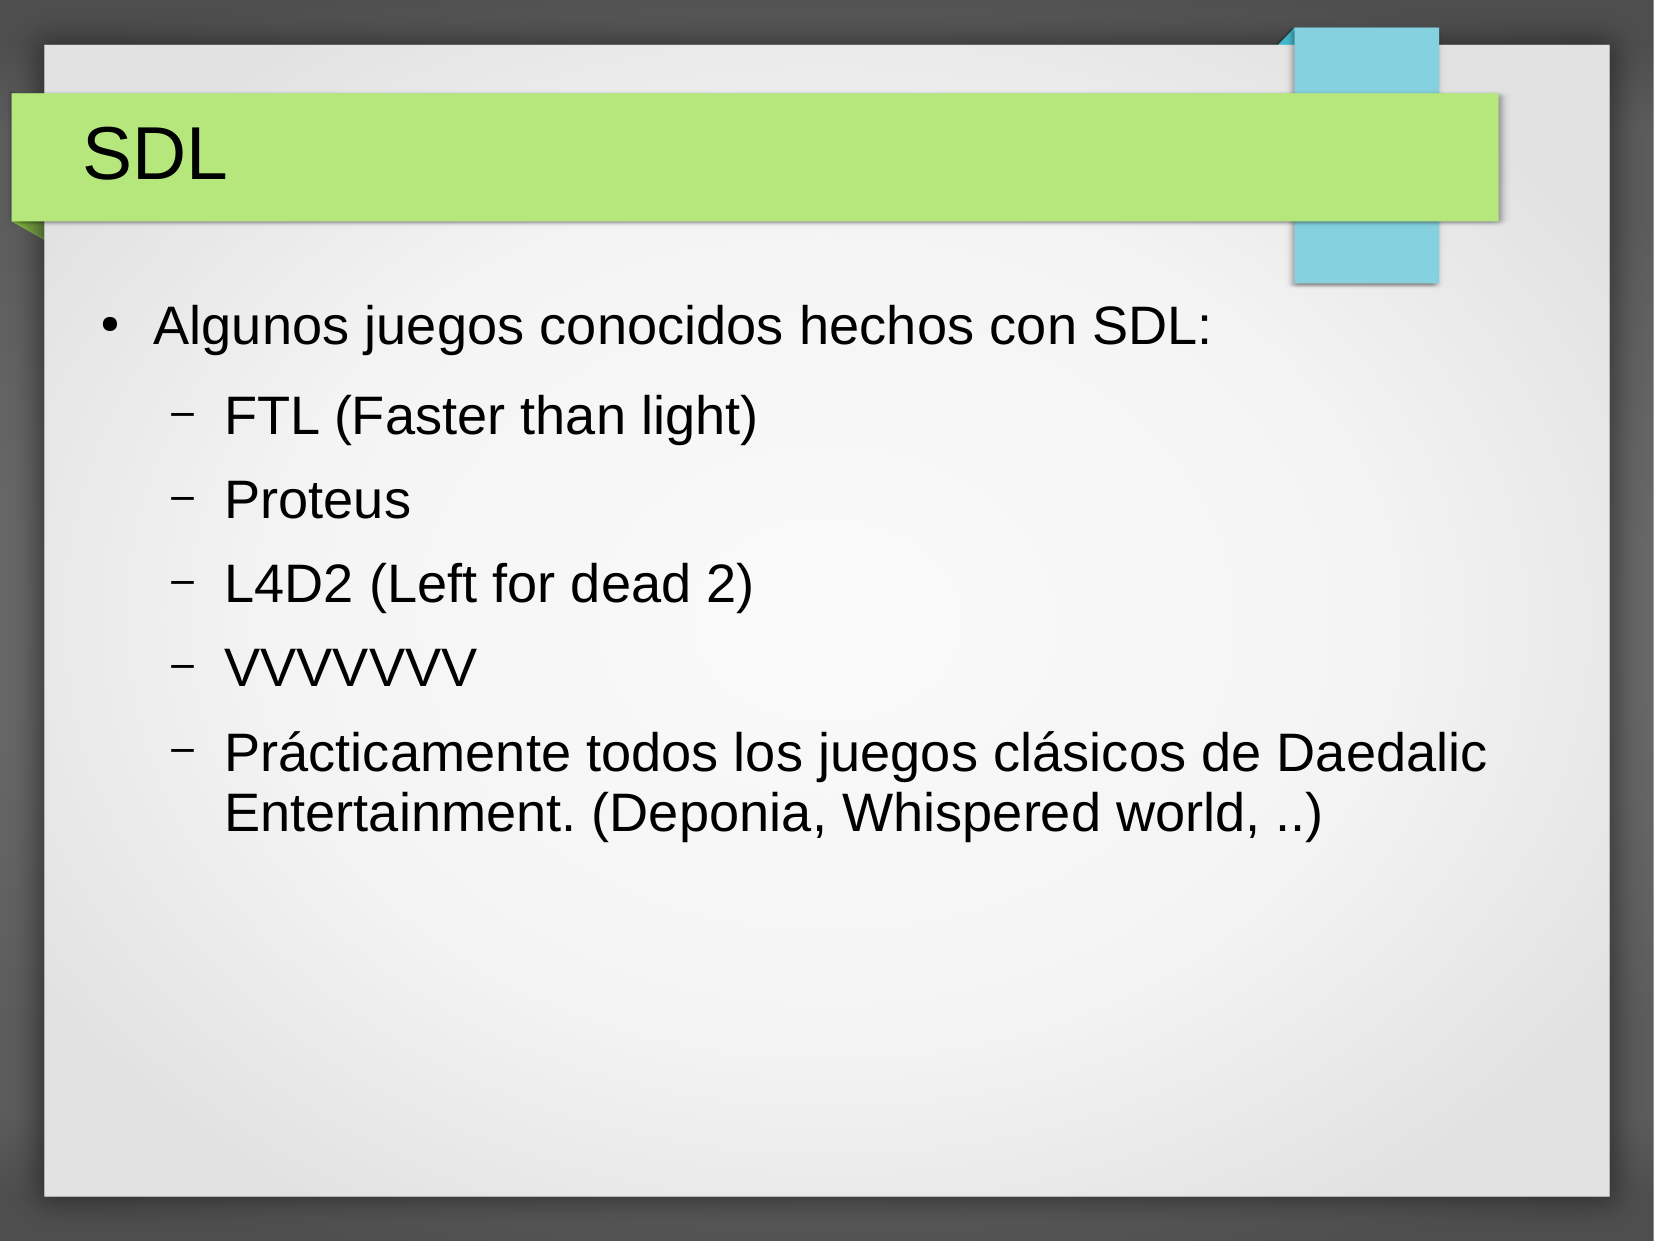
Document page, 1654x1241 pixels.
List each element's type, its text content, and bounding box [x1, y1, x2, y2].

picture [0, 0, 1654, 1241]
list Algunos juegos conocidos hechos con SDL: FTL (Faster than light) Proteus L4D2 (Left for dead 2) VVVVVVV Prácticamente todos los juegos clásicos de Daedalic Entertainment. (Deponia, Whispered world, ..) [82, 295, 1571, 1015]
title SDL [82, 94, 1264, 213]
